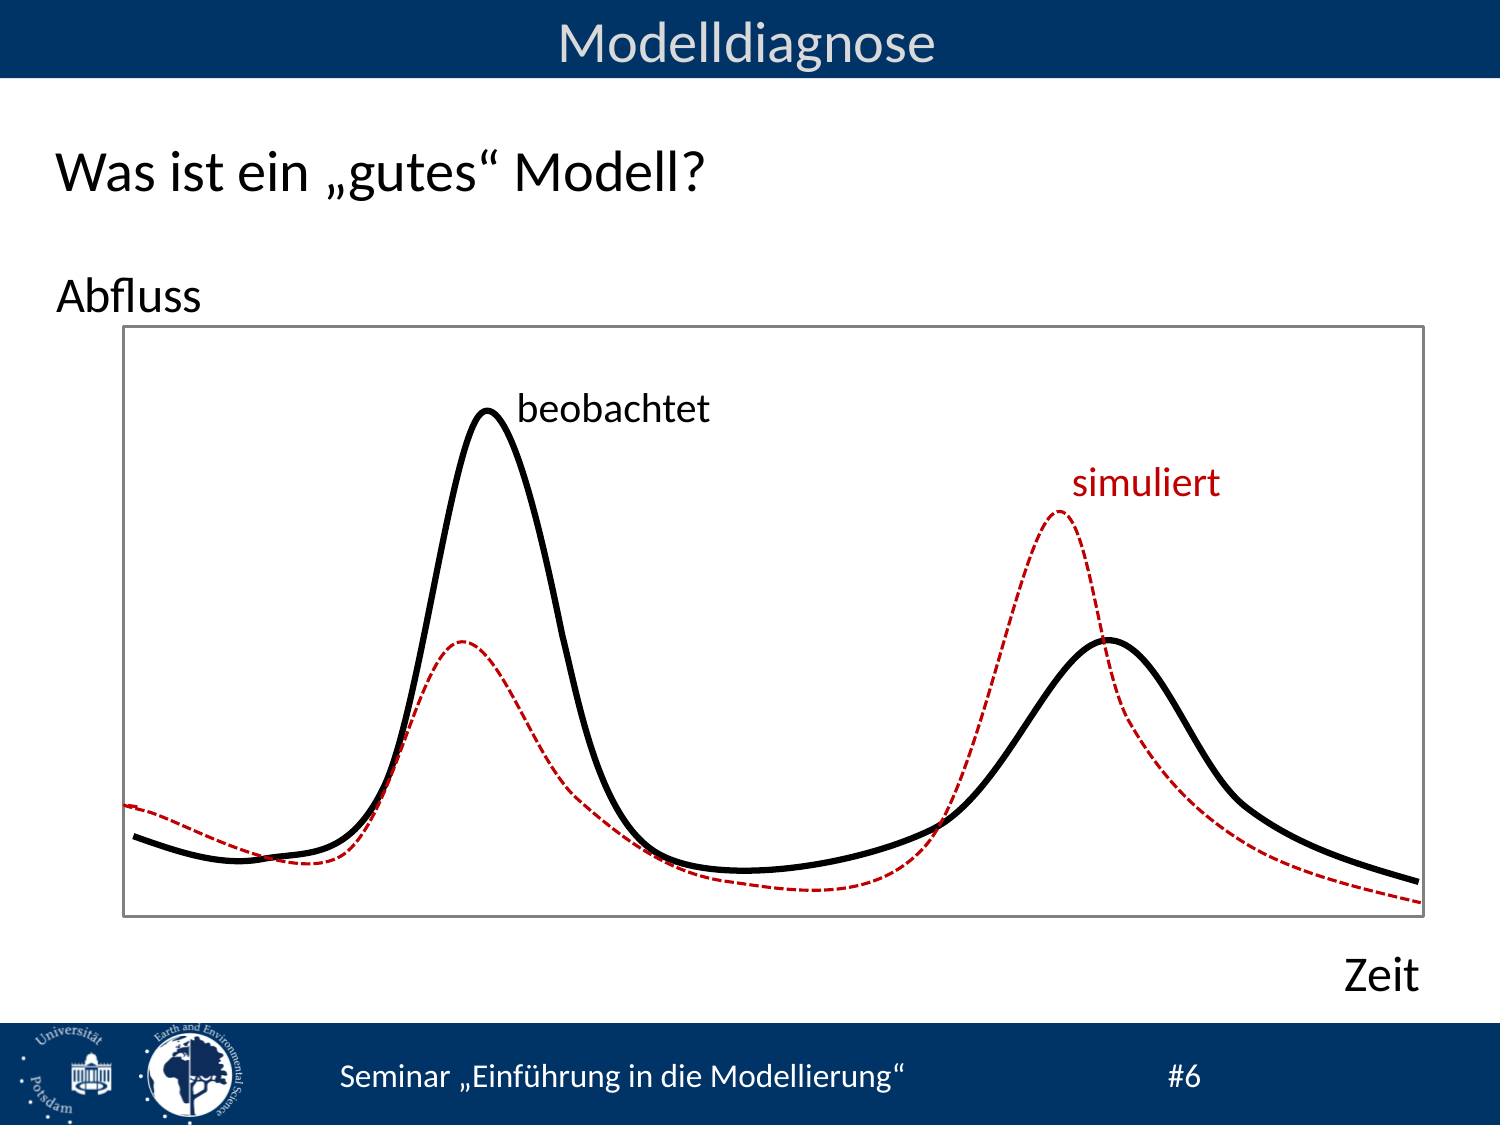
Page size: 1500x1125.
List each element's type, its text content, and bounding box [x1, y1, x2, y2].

text_box Zeit [1181, 933, 1436, 1009]
text_box Modelldiagnose [0, 0, 1495, 75]
picture [139, 1023, 243, 1125]
text_box beobachtet [501, 373, 857, 439]
text_box simuliert [1057, 447, 1412, 513]
text_box Was ist ein „gutes“ Modell? [41, 125, 845, 211]
text_box Abfluss [41, 255, 296, 331]
